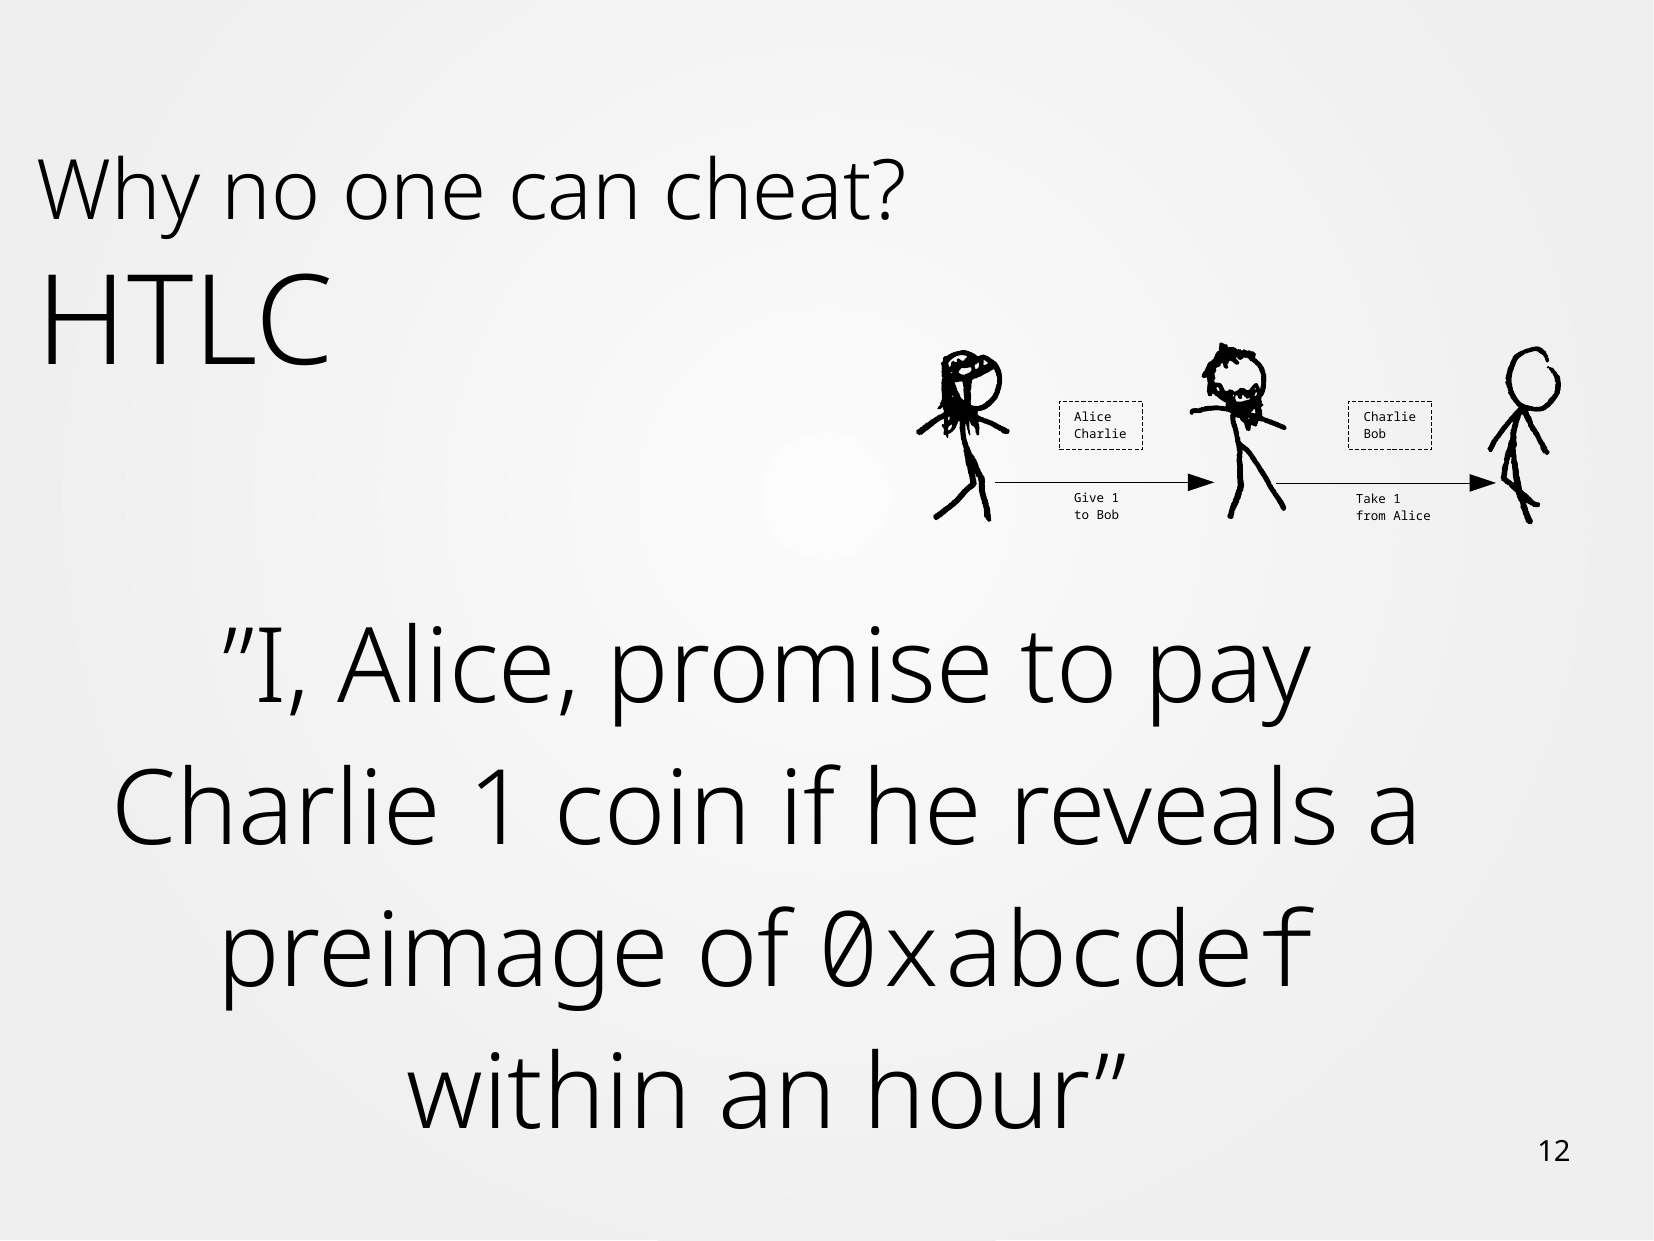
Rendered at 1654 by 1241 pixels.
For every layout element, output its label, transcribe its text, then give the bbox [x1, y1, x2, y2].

text_box Give 1 to Bob [1059, 483, 1137, 527]
title Why no one can cheat? [36, 130, 1034, 243]
title ”I, Alice, promise to pay Charlie 1 coin if he reveals a preimage of 0xabcdef within an hour” [111, 590, 1507, 1063]
text_box Charlie Bob [1348, 401, 1432, 446]
picture [1485, 344, 1563, 526]
title HTLC [36, 230, 384, 378]
picture [1188, 341, 1288, 520]
text_box Take 1 from Alice [1341, 484, 1460, 532]
picture [915, 349, 1011, 522]
text_box Alice Charlie [1059, 401, 1143, 446]
